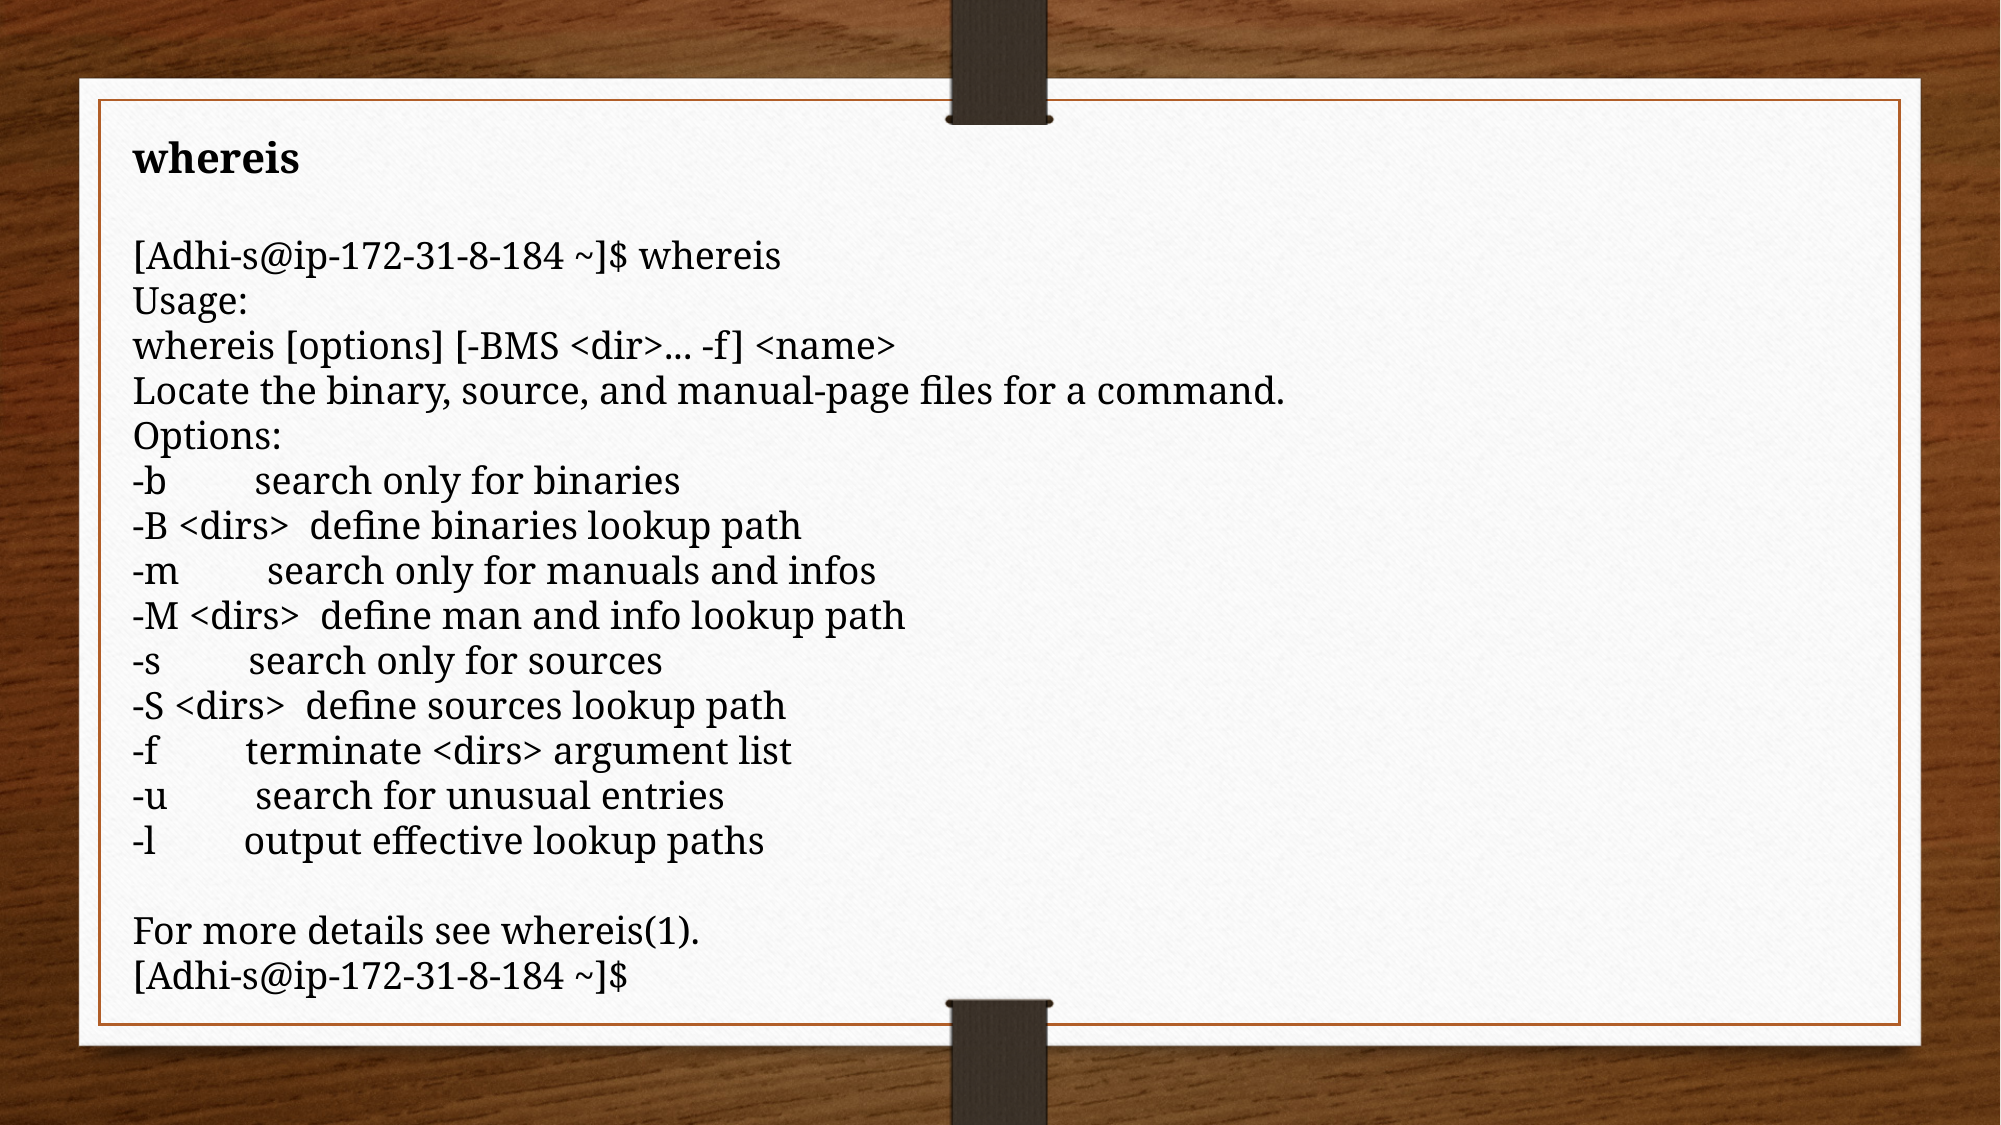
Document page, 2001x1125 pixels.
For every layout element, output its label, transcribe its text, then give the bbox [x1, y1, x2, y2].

picture [949, 0, 2001, 1125]
text_box whereis [Adhi-s@ip-172-31-8-184 ~]$ whereis Usage: whereis [options] [-BMS <dir>... -f] <name> Locate the binary, source, and manual-page files for a command. Options: -b search only for binaries -B <dirs> define binaries lookup path -m search only for manuals and infos -M <dirs> define man and info lookup path -s search only for sources -S <dirs> define sources lookup path -f terminate <dirs> argument list -u search for unusual entries -l output effective lookup paths For more details see whereis(1). [Adhi-s@ip-172-31-8-184 ~]$ [117, 124, 1870, 1005]
picture [0, 0, 948, 1125]
picture [101, 101, 948, 1023]
